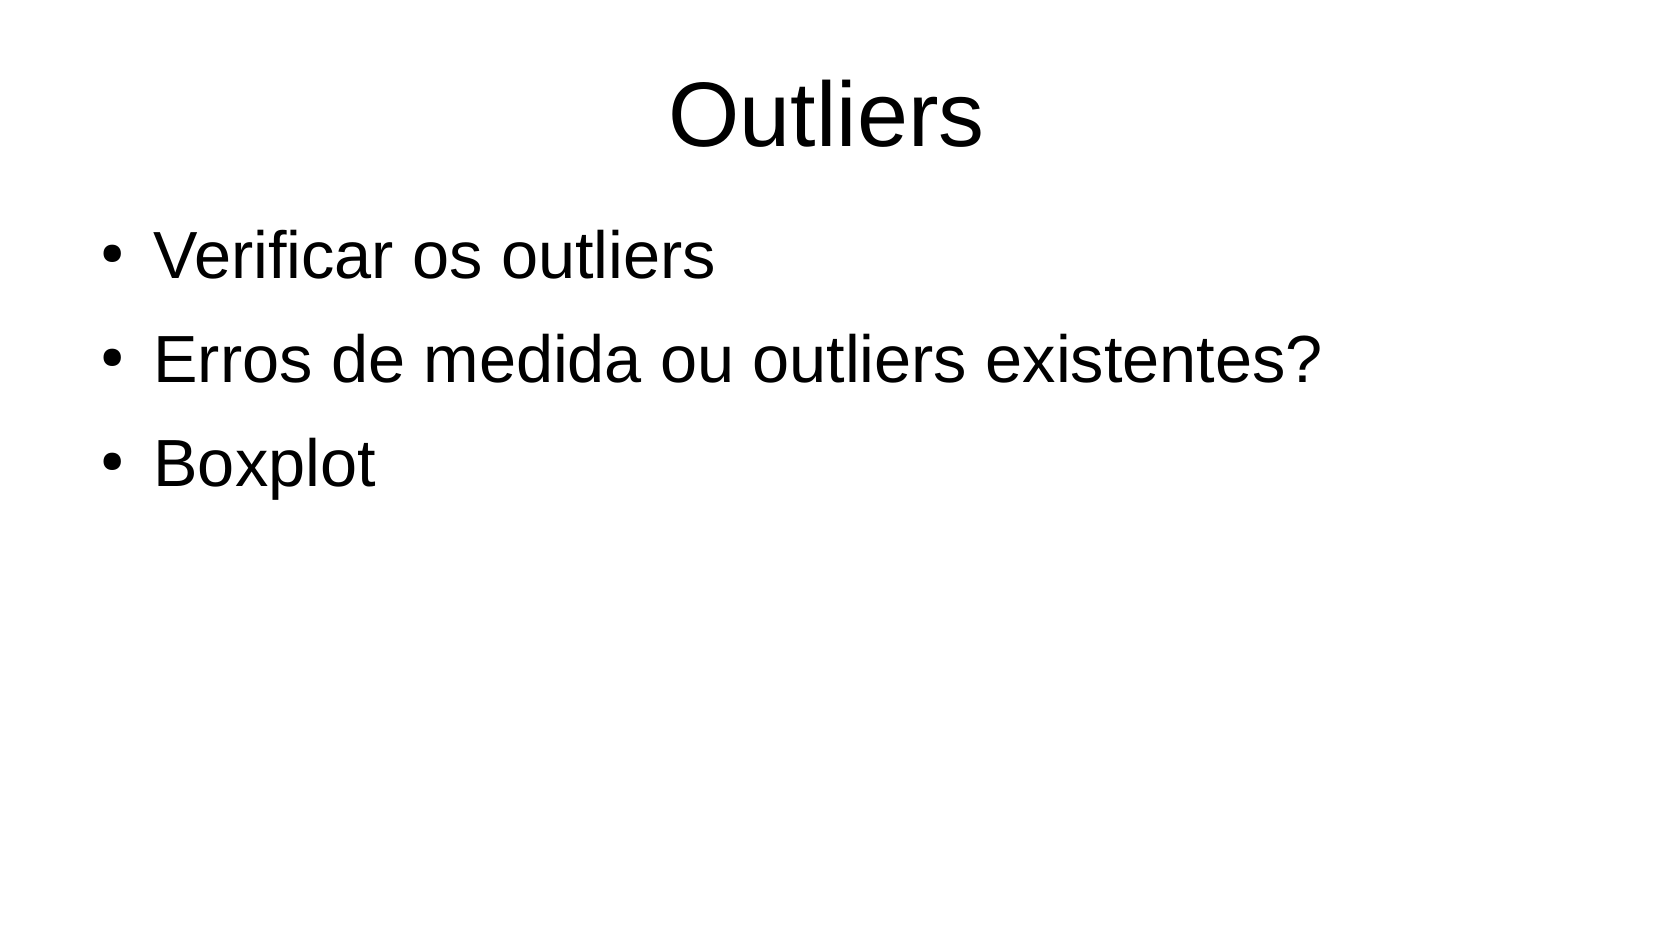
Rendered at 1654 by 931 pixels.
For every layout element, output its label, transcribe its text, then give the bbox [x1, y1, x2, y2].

title Outliers [82, 37, 1571, 193]
list Verificar os outliers Erros de medida ou outliers existentes? Boxplot [82, 217, 1571, 758]
